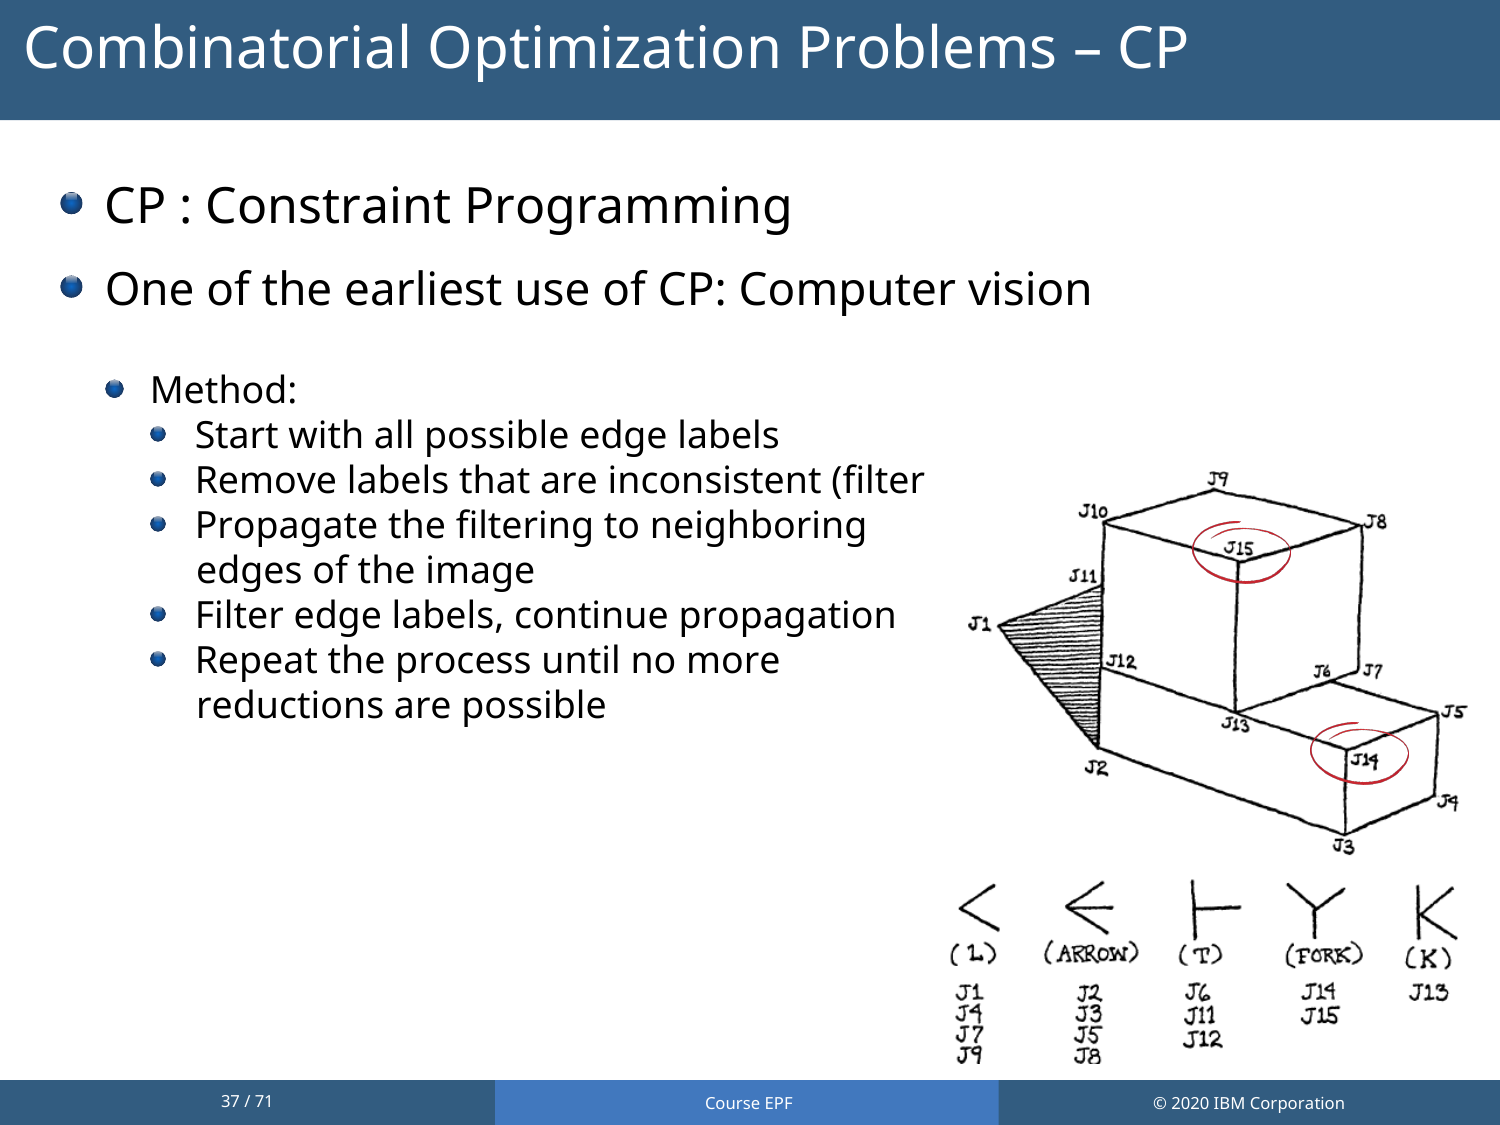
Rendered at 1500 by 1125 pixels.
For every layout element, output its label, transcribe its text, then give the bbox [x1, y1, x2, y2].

title Combinatorial Optimization Problems – CP [0, 0, 1500, 121]
picture [925, 456, 1475, 1065]
list CP : Constraint Programming One of the earliest use of CP: Computer vision Method: Start with all possible edge labels Remove labels that are inconsistent (filter) Propagate the filtering to neighboring edges of the image Filter edge labels, continue propagation Repeat the process until no more reductions are possible [45, 165, 1441, 1036]
